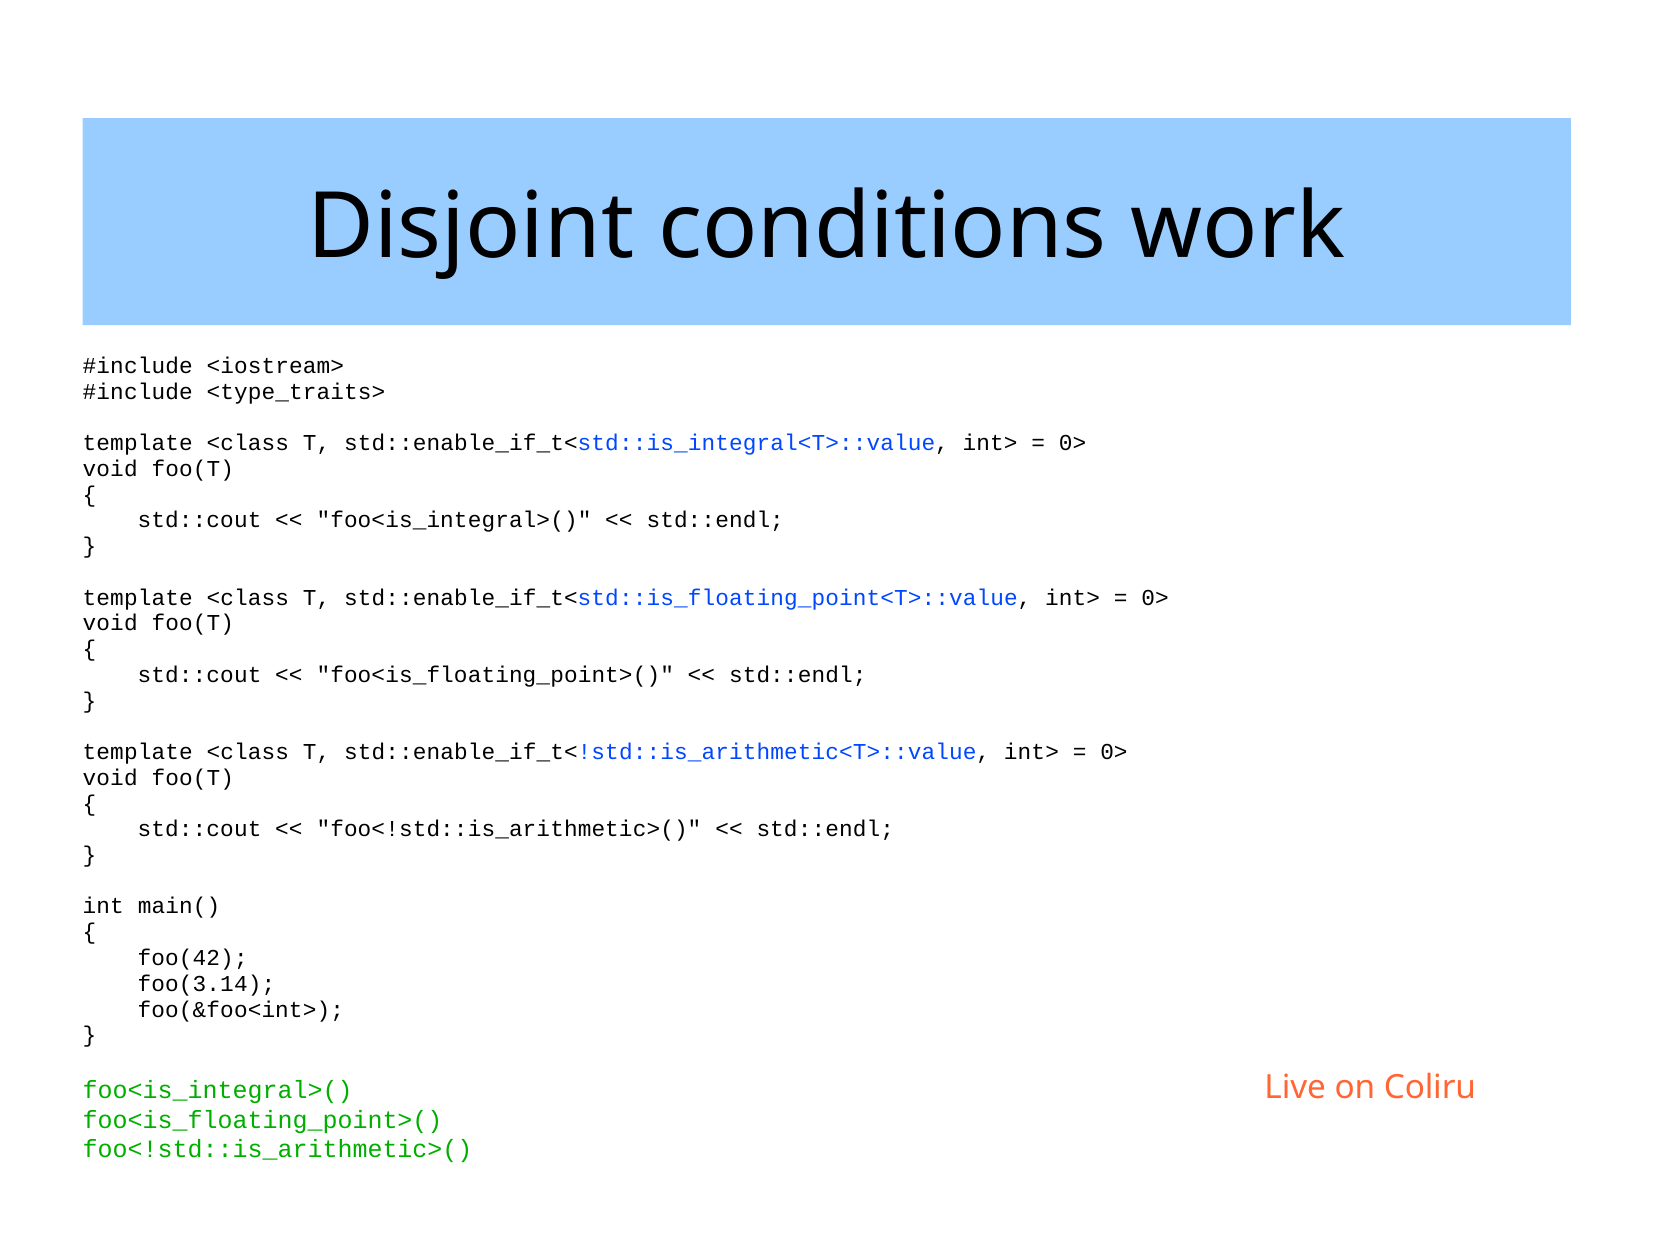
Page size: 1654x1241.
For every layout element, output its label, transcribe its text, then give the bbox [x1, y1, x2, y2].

list foo<is_integral>() Live on Coliru foo<is_floating_point>() foo<!std::is_arithmetic>() [82, 1062, 1571, 1182]
title Disjoint conditions work [82, 118, 1571, 326]
list #include <iostream> #include <type_traits> template <class T, std::enable_if_t<std::is_integral<T>::value, int> = 0> void foo(T) { std::cout << "foo<is_integral>()" << std::endl; } template <class T, std::enable_if_t<std::is_floating_point<T>::value, int> = 0> void foo(T) { std::cout << "foo<is_floating_point>()" << std::endl; } template <class T, std::enable_if_t<!std::is_arithmetic<T>::value, int> = 0> void foo(T) { std::cout << "foo<!std::is_arithmetic>()" << std::endl; } int main() { foo(42); foo(3.14); foo(&foo<int>); } [82, 354, 1571, 1052]
